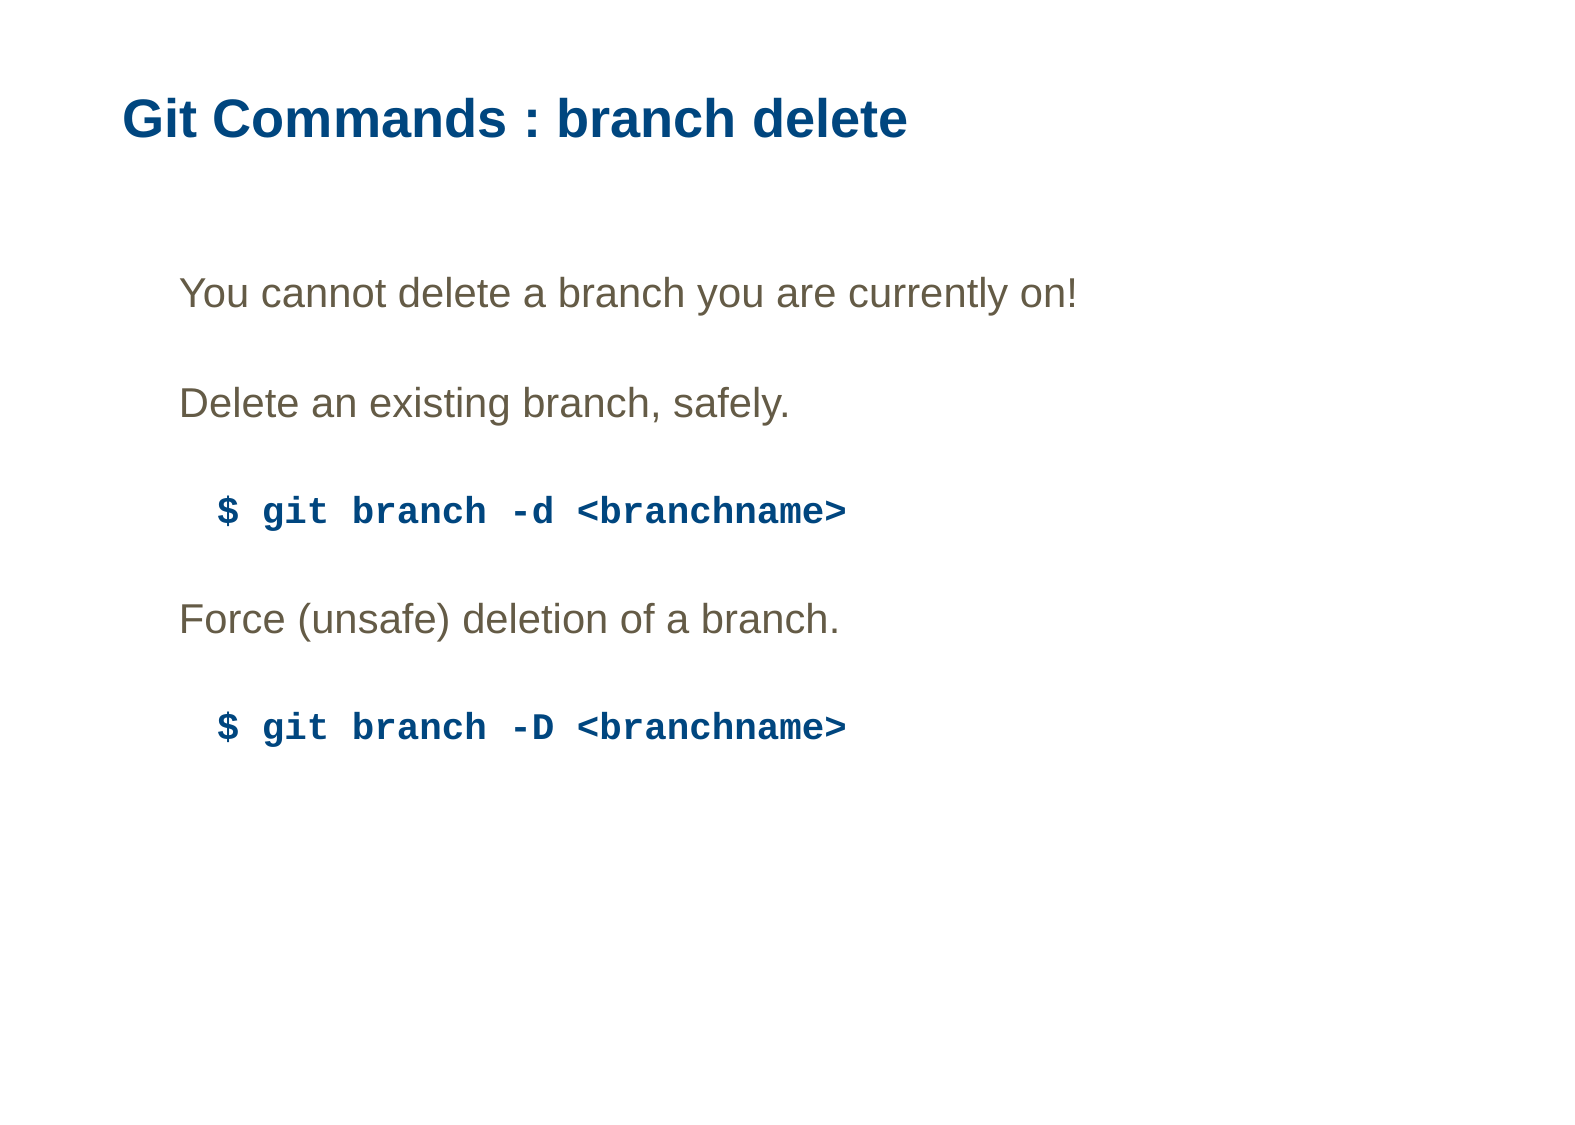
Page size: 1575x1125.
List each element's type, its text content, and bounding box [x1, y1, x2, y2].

title Git Commands : branch delete [122, 76, 1541, 157]
list You cannot delete a branch you are currently on! Delete an existing branch, safely. $ git branch -d <branchname> Force (unsafe) deletion of a branch. $ git branch -D <branchname> [122, 265, 1398, 941]
